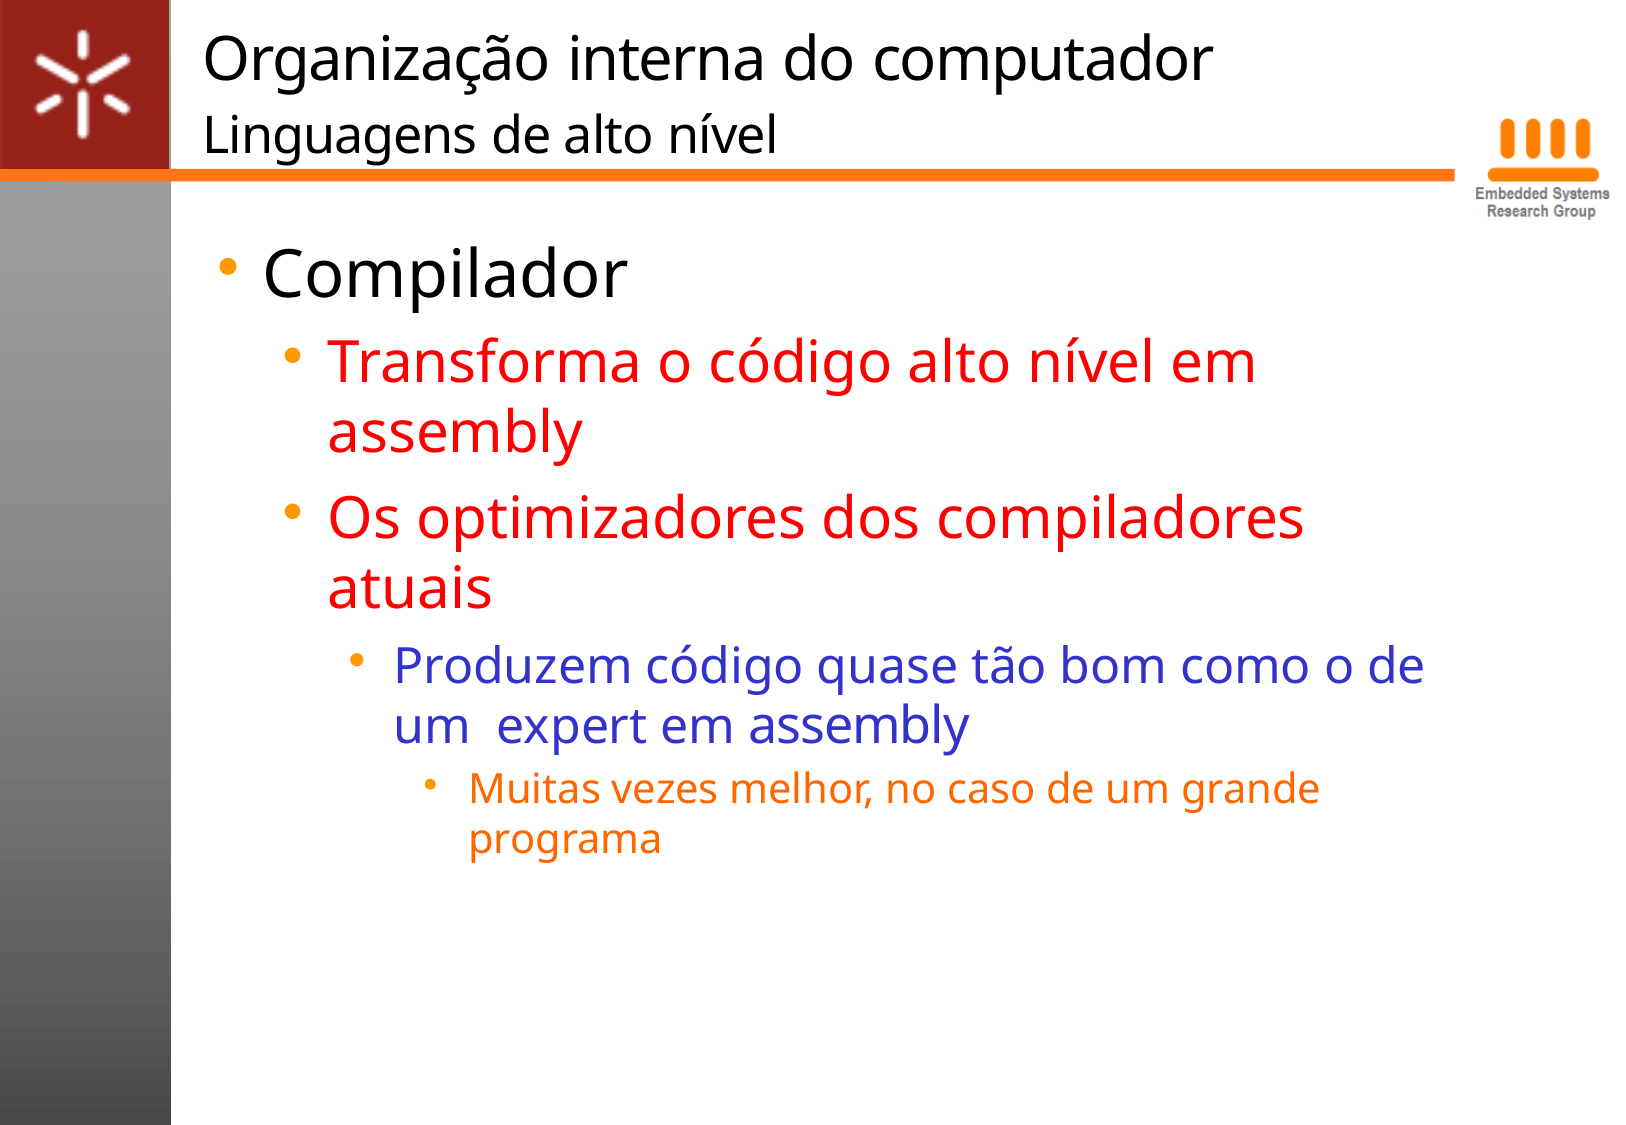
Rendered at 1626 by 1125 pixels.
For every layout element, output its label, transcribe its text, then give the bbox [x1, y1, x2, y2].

title Organização interna do computador Linguagens de alto nível [200, 18, 1347, 237]
picture [0, 182, 171, 1125]
text_box Compilador Transforma o código alto nível em assembly Os optimizadores dos compiladores atuais Produzem código quase tão bom como o de um expert em assembly Muitas vezes melhor, no caso de um grande programa [214, 212, 1472, 863]
picture [1475, 118, 1610, 220]
picture [0, 0, 171, 169]
